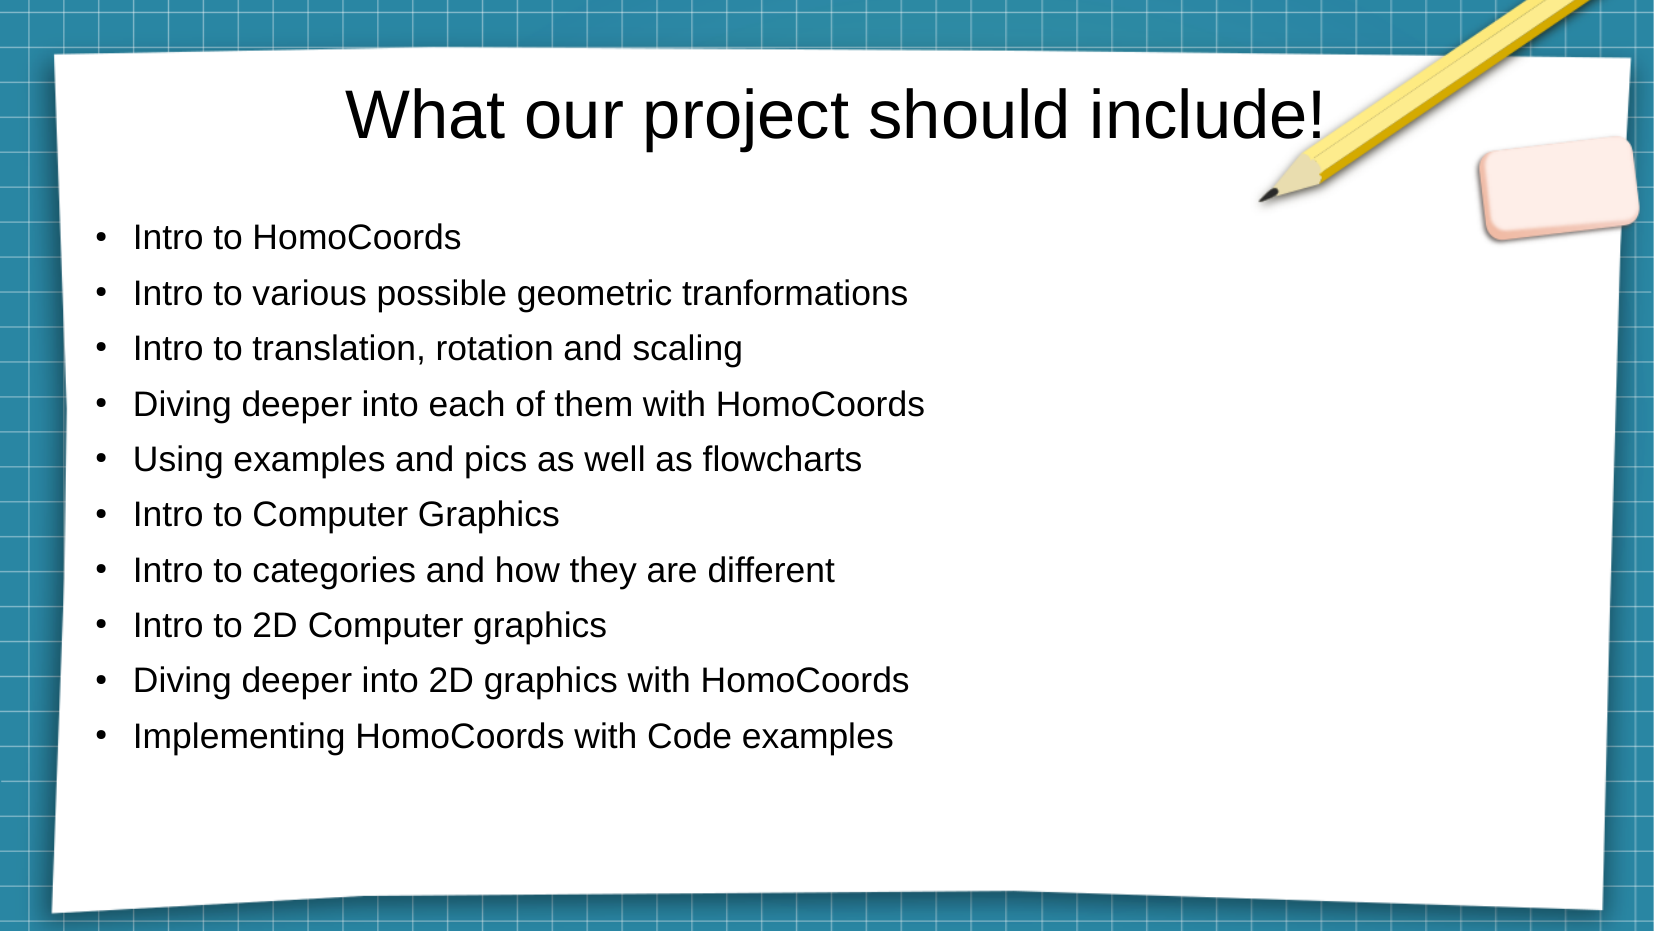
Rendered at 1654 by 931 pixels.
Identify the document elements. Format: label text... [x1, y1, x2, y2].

list Intro to HomoCoords Intro to various possible geometric tranformations Intro to translation, rotation and scaling Diving deeper into each of them with HomoCoords Using examples and pics as well as flowcharts Intro to Computer Graphics Intro to categories and how they are different Intro to 2D Computer graphics Diving deeper into 2D graphics with HomoCoords Implementing HomoCoords with Code examples [82, 217, 1571, 758]
picture [0, 0, 1654, 931]
title What our project should include! [82, 37, 1571, 193]
